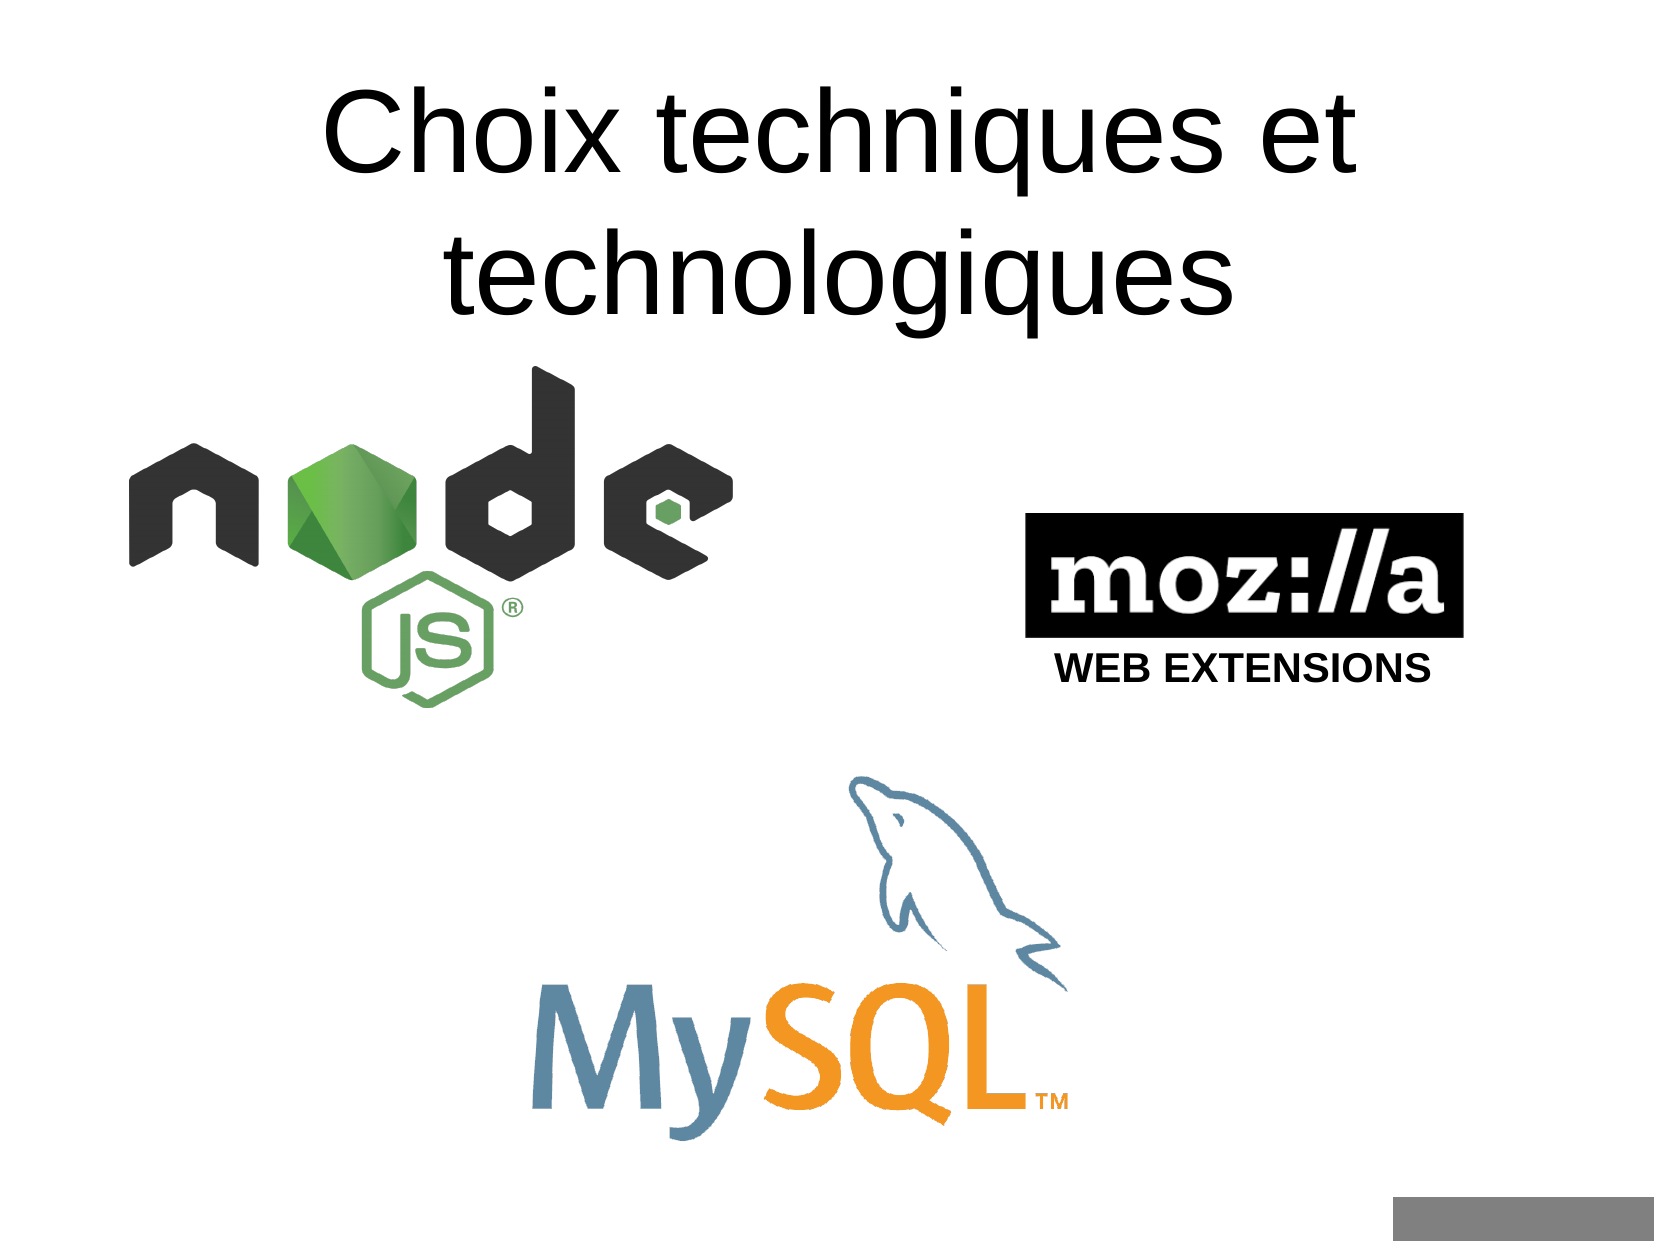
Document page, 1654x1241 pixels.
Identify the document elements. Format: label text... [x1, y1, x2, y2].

picture [507, 767, 1087, 1146]
picture [1024, 513, 1465, 638]
text_box WEB EXTENSIONS [1039, 637, 1533, 907]
text_box [1393, 1197, 1654, 1241]
title Choix techniques et technologiques [226, 47, 1453, 313]
picture [129, 366, 733, 708]
